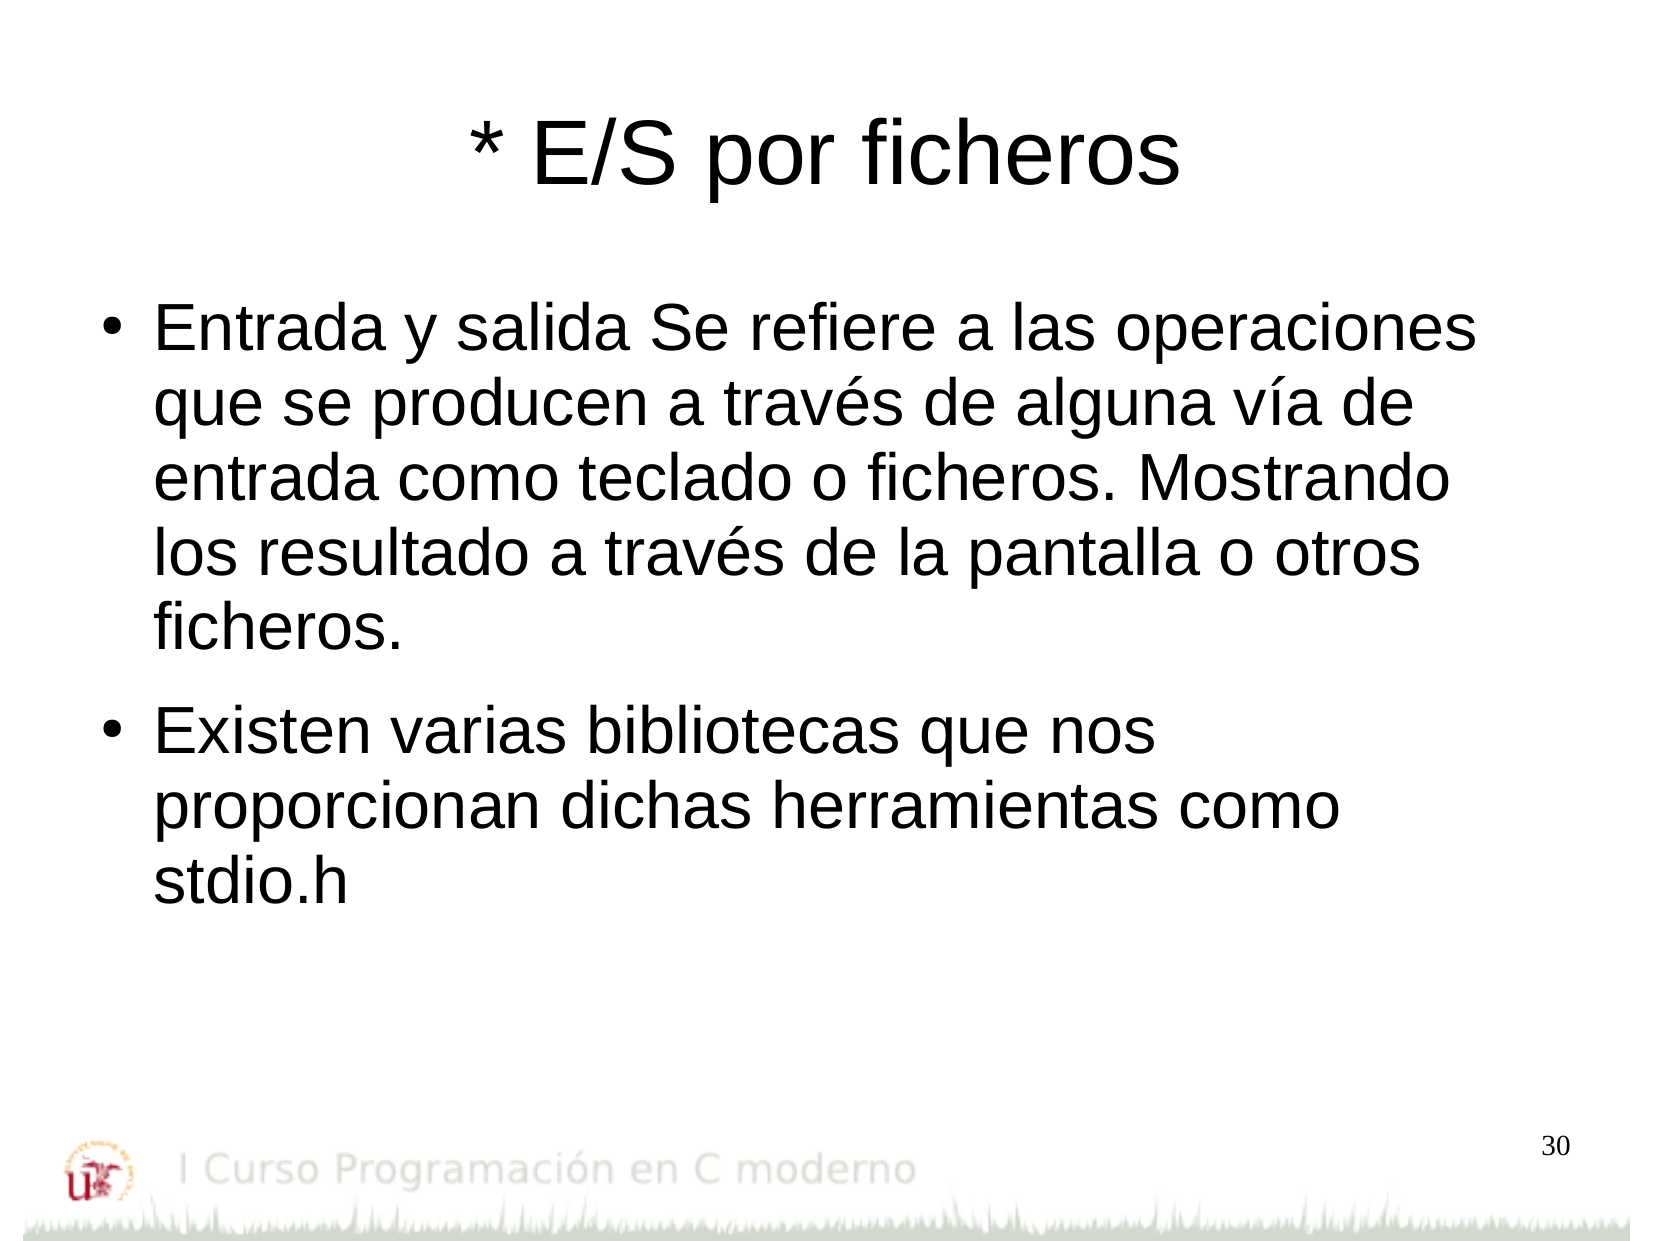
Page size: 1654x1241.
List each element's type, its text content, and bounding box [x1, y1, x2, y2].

title * E/S por ficheros [82, 49, 1571, 257]
picture [23, 1136, 1630, 1241]
list Entrada y salida Se refiere a las operaciones que se producen a través de alguna vía de entrada como teclado o ficheros. Mostrando los resultado a través de la pantalla o otros ficheros. Existen varias bibliotecas que nos proporcionan dichas herramientas como stdio.h [82, 290, 1538, 1010]
